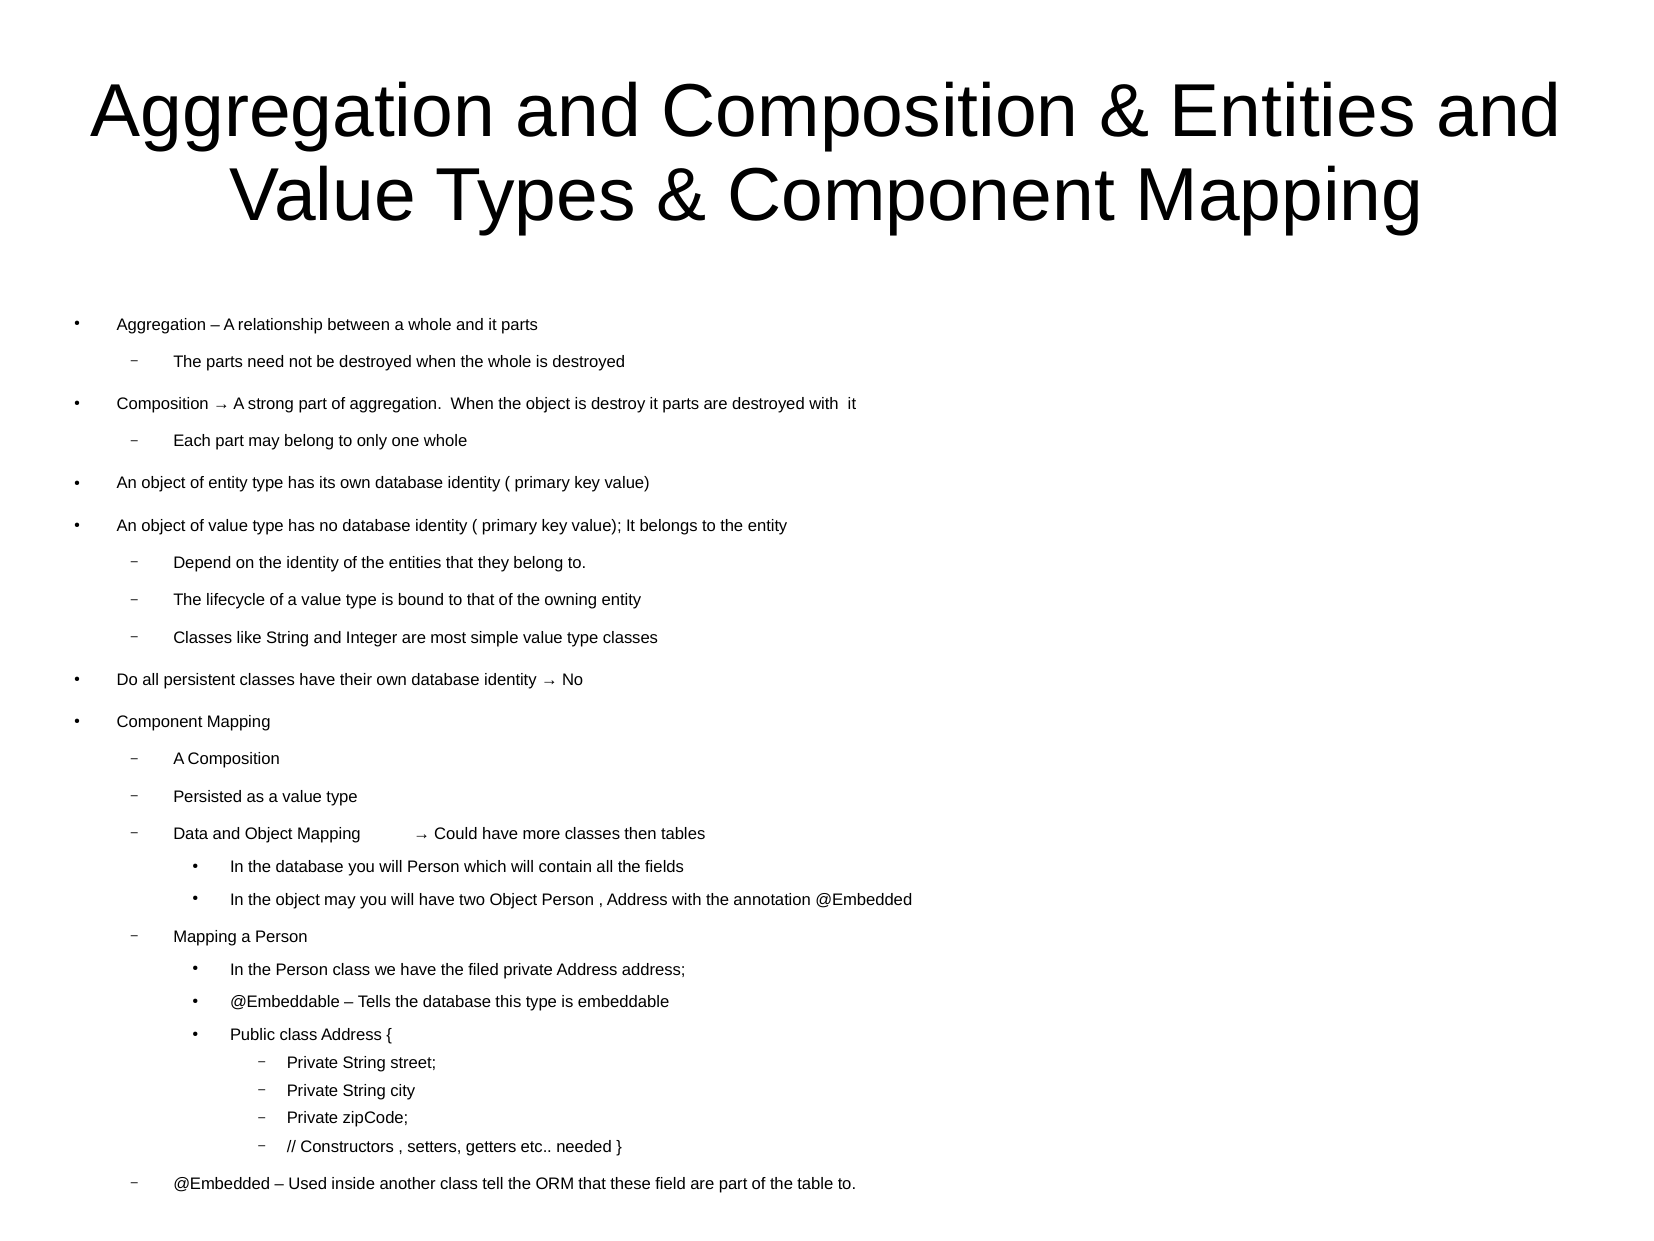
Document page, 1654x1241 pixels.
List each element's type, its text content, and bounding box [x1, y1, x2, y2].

list Aggregation – A relationship between a whole and it parts The parts need not be destroyed when the whole is destroyed Composition → A strong part of aggregation. When the object is destroy it parts are destroyed with it Each part may belong to only one whole An object of entity type has its own database identity ( primary key value) An object of value type has no database identity ( primary key value); It belongs to the entity Depend on the identity of the entities that they belong to. The lifecycle of a value type is bound to that of the owning entity Classes like String and Integer are most simple value type classes Do all persistent classes have their own database identity → No Component Mapping A Composition Persisted as a value type Data and Object Mapping → Could have more classes then tables In the database you will Person which will contain all the fields In the object may you will have two Object Person , Address with the annotation @Embedded Mapping a Person In the Person class we have the filed private Address address; @Embeddable – Tells the database this type is embeddable Public class Address { Private String street; Private String city Private zipCode; // Constructors , setters, getters etc.. needed } @Embedded – Used inside another class tell the ORM that these field are part of the table to. [60, 315, 1549, 1201]
title Aggregation and Composition & Entities and Value Types & Component Mapping [82, 49, 1571, 257]
